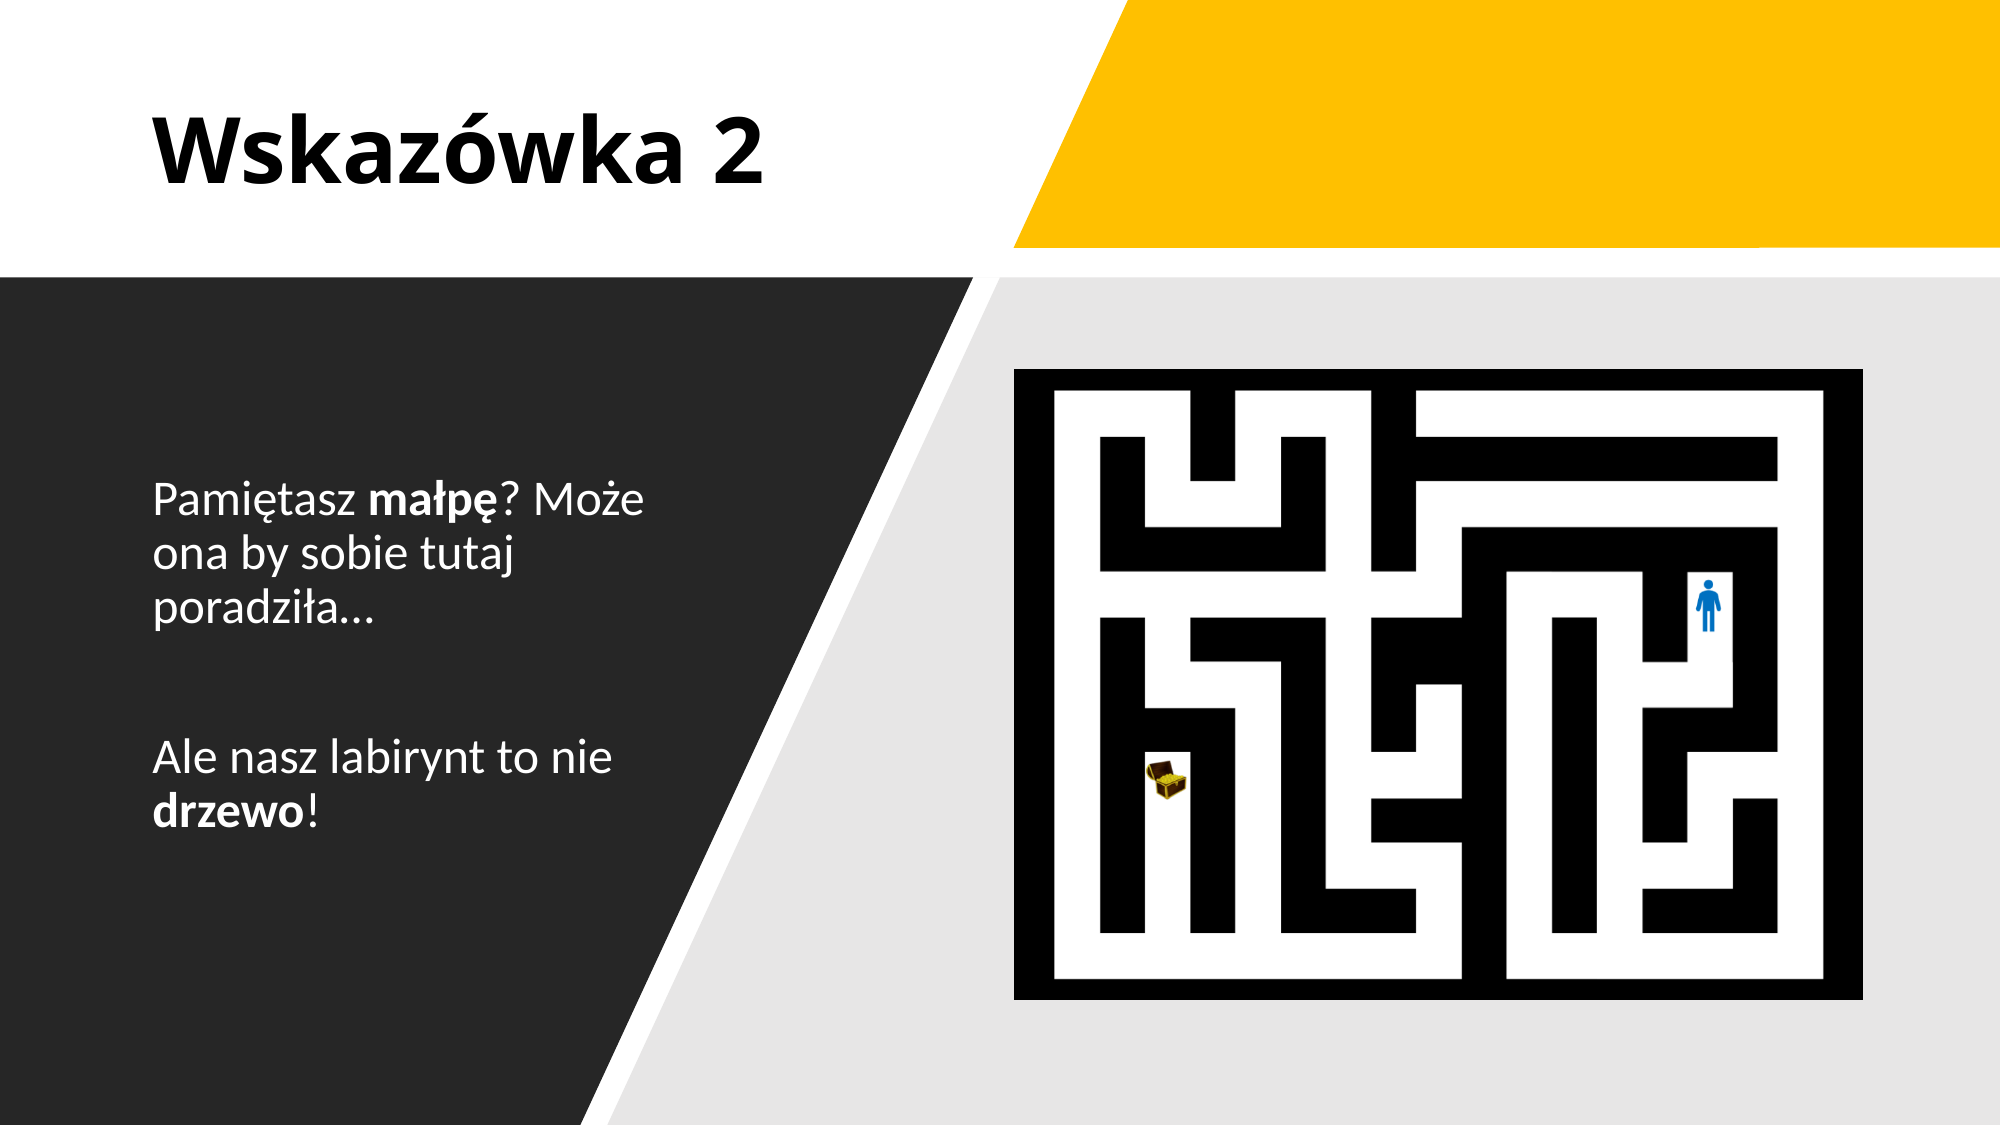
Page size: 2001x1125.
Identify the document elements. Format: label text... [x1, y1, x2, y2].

title Wskazówka 2 [137, 59, 1014, 248]
text_box [0, 277, 2000, 1125]
text_box [1014, 0, 2000, 248]
picture [1014, 369, 1863, 1000]
list Pamiętasz małpę? Może ona by sobie tutaj poradziła… Ale nasz labirynt to nie drzewo! [137, 356, 729, 954]
